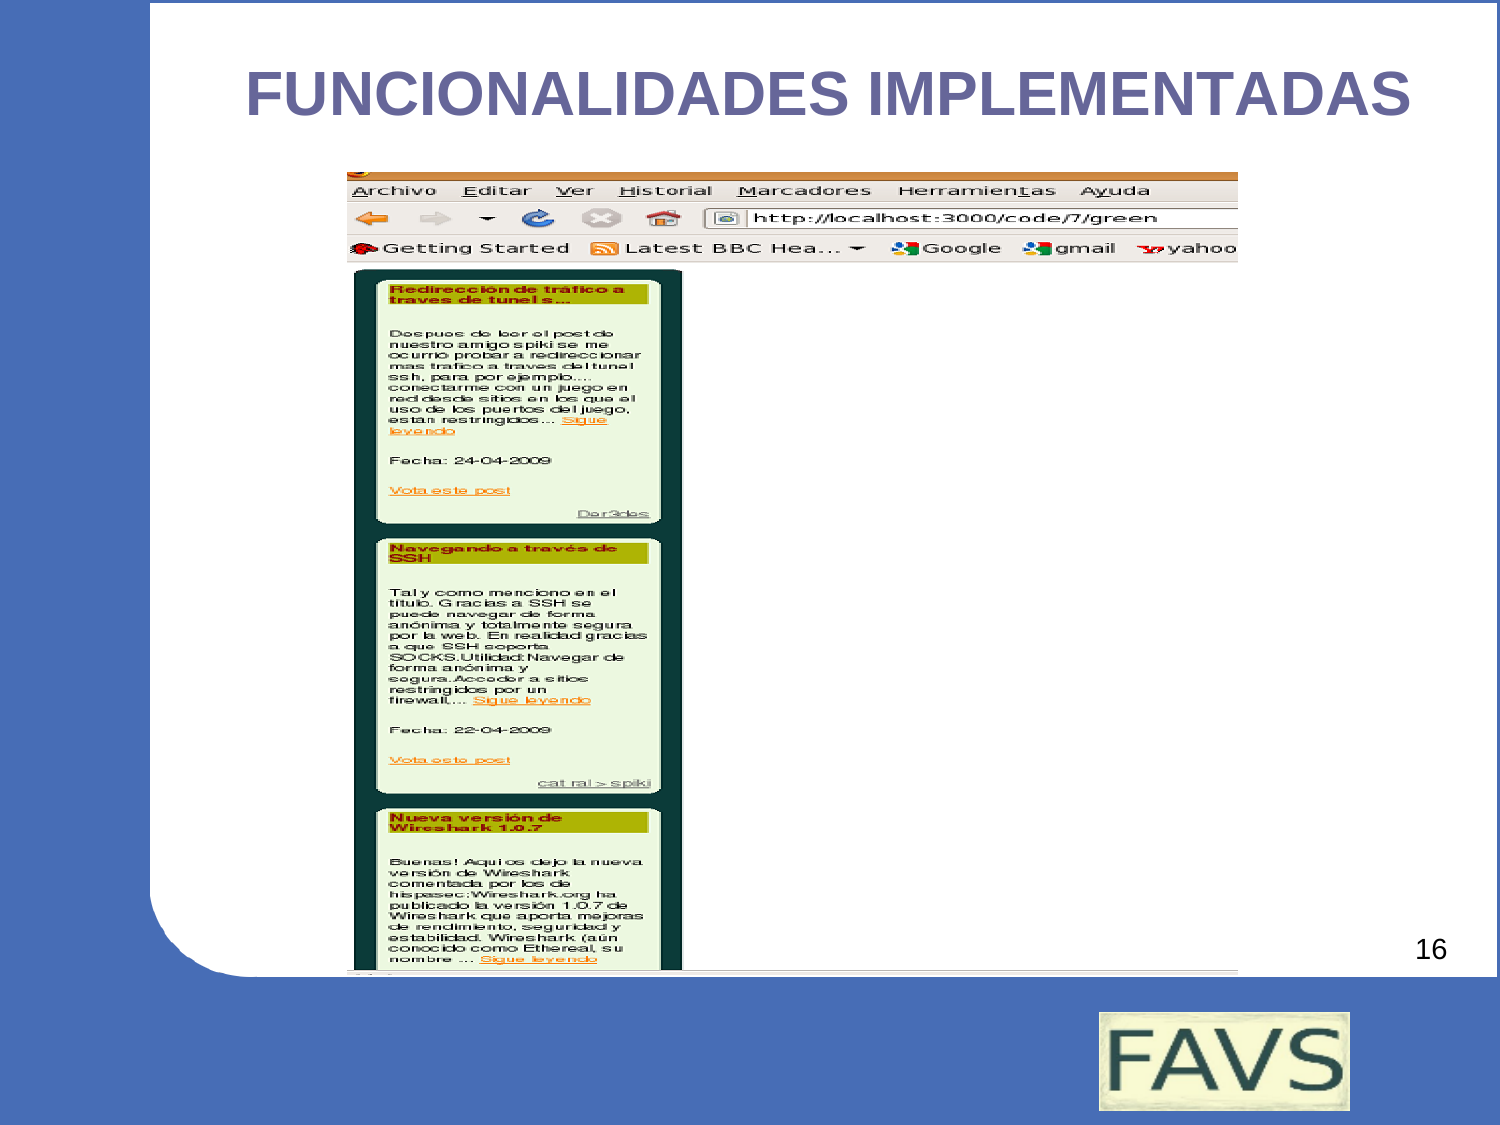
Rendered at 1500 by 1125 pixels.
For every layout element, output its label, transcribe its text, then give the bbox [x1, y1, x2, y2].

picture [0, 0, 1500, 1125]
title FUNCIONALIDADES IMPLEMENTADAS [212, 24, 1447, 164]
